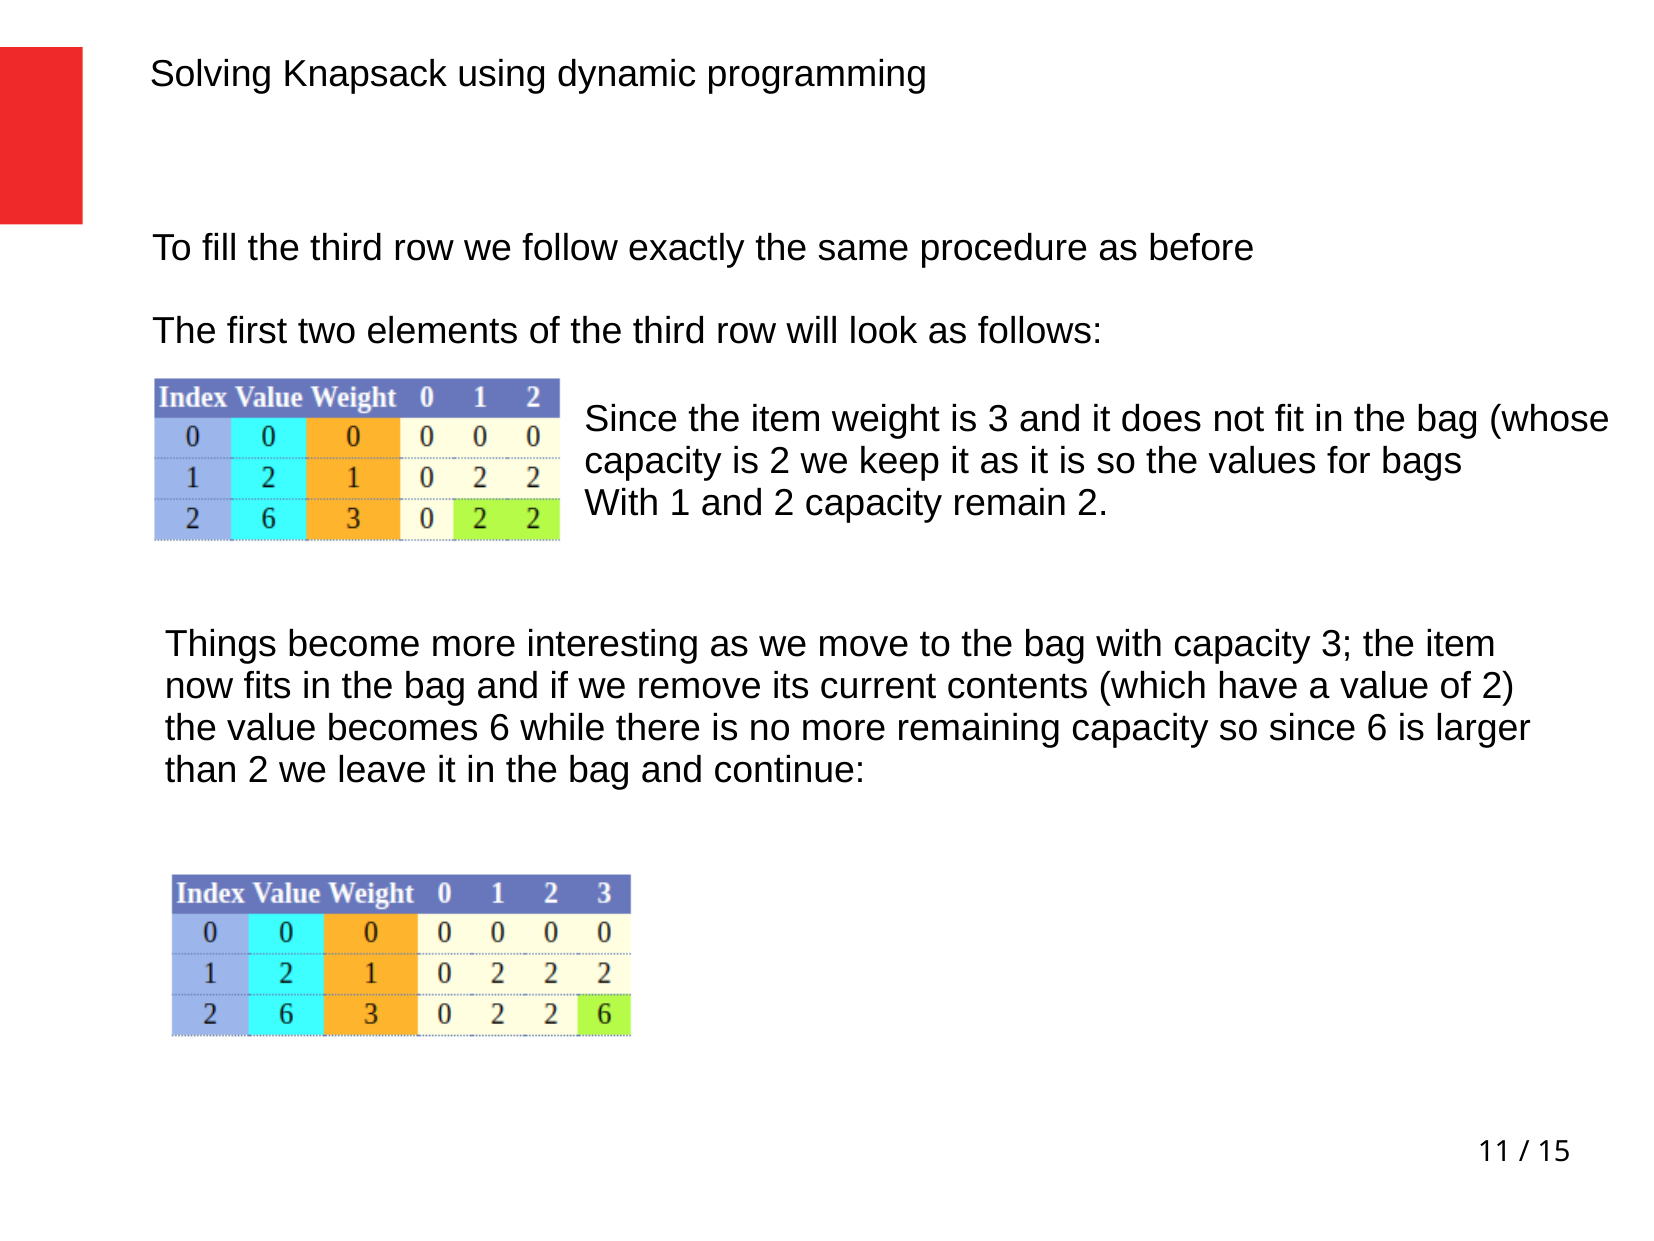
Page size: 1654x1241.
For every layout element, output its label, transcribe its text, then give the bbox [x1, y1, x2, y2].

picture [166, 867, 639, 1046]
text_box To fill the third row we follow exactly the same procedure as before The first two elements of the third row will look as follows: [137, 218, 1516, 451]
text_box Things become more interesting as we move to the bag with capacity 3; the item now fits in the bag and if we remove its current contents (which have a value of 2) the value becomes 6 while there is no more remaining capacity so since 6 is larger than 2 we leave it in the bag and continue: [150, 615, 1547, 798]
text_box Since the item weight is 3 and it does not fit in the bag (whose capacity is 2 we keep it as it is so the values for bags With 1 and 2 capacity remain 2. [569, 390, 1626, 531]
text_box Solving Knapsack using dynamic programming [135, 45, 961, 102]
picture [150, 374, 568, 549]
